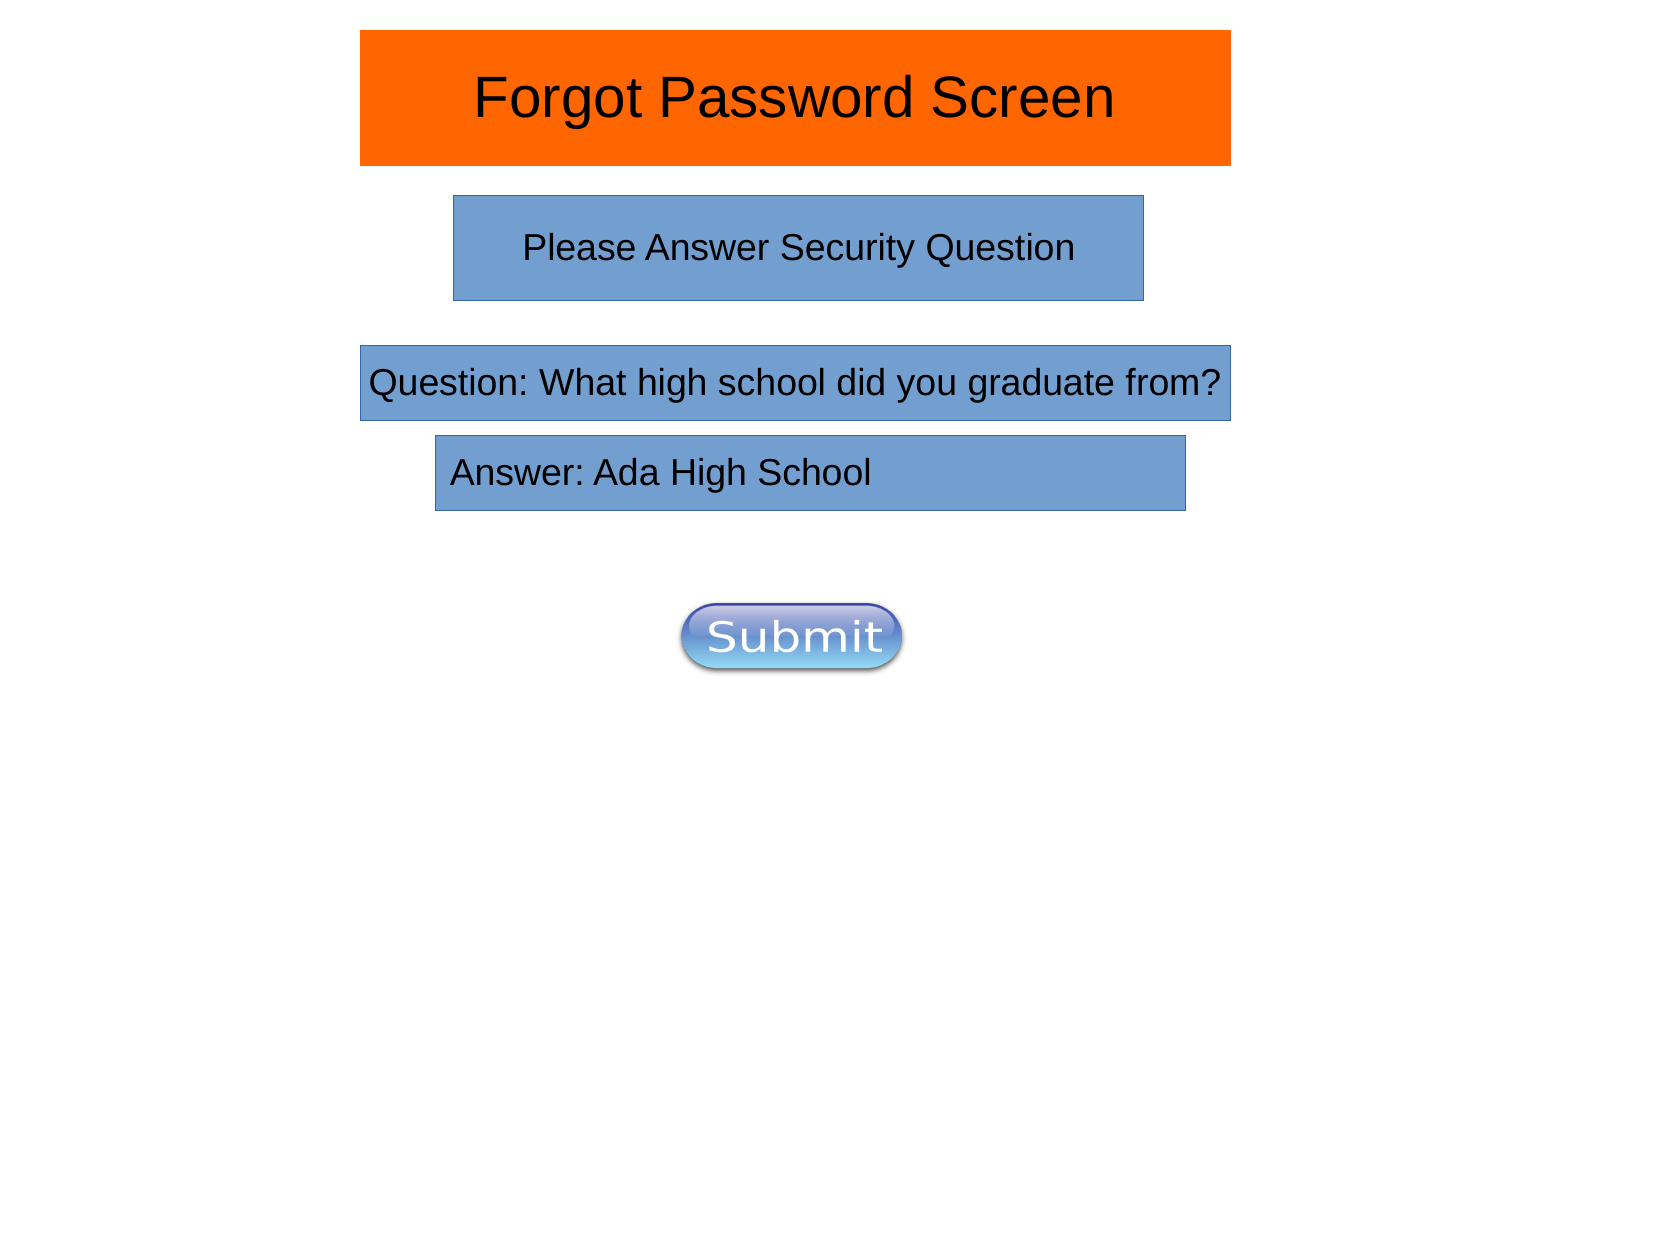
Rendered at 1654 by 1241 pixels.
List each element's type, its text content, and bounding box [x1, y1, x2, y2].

text_box Please Answer Security Question [453, 195, 1144, 301]
text_box Answer: Ada High School [435, 435, 1186, 511]
text_box Question: What high school did you graduate from? [360, 345, 1231, 421]
picture [675, 599, 908, 677]
text_box Forgot Password Screen [360, 30, 1231, 166]
